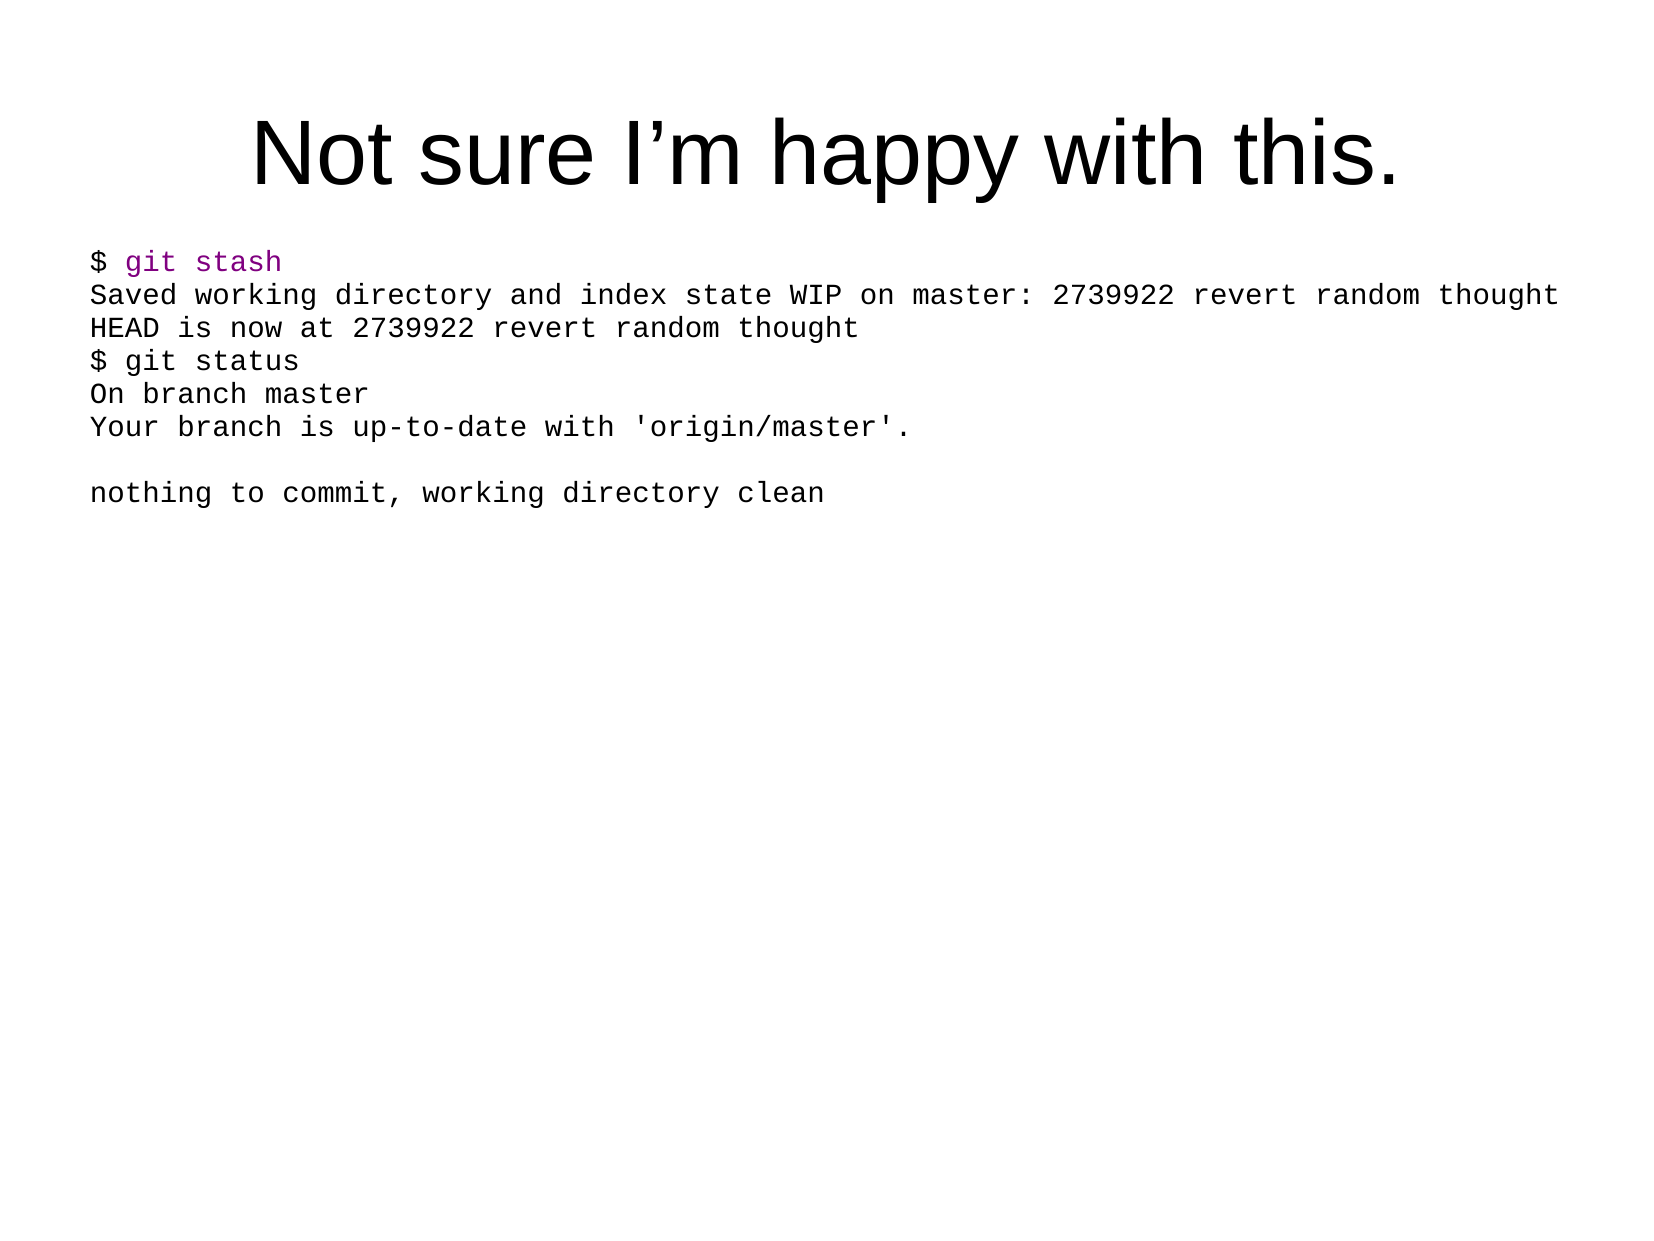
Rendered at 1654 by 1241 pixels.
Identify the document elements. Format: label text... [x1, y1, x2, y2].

title Not sure I’m happy with this. [82, 49, 1571, 240]
text_box $ git stash Saved working directory and index state WIP on master: 2739922 revert random thought HEAD is now at 2739922 revert random thought $ git status On branch master Your branch is up-to-date with 'origin/master'. nothing to commit, working directory clean [75, 240, 1606, 1186]
